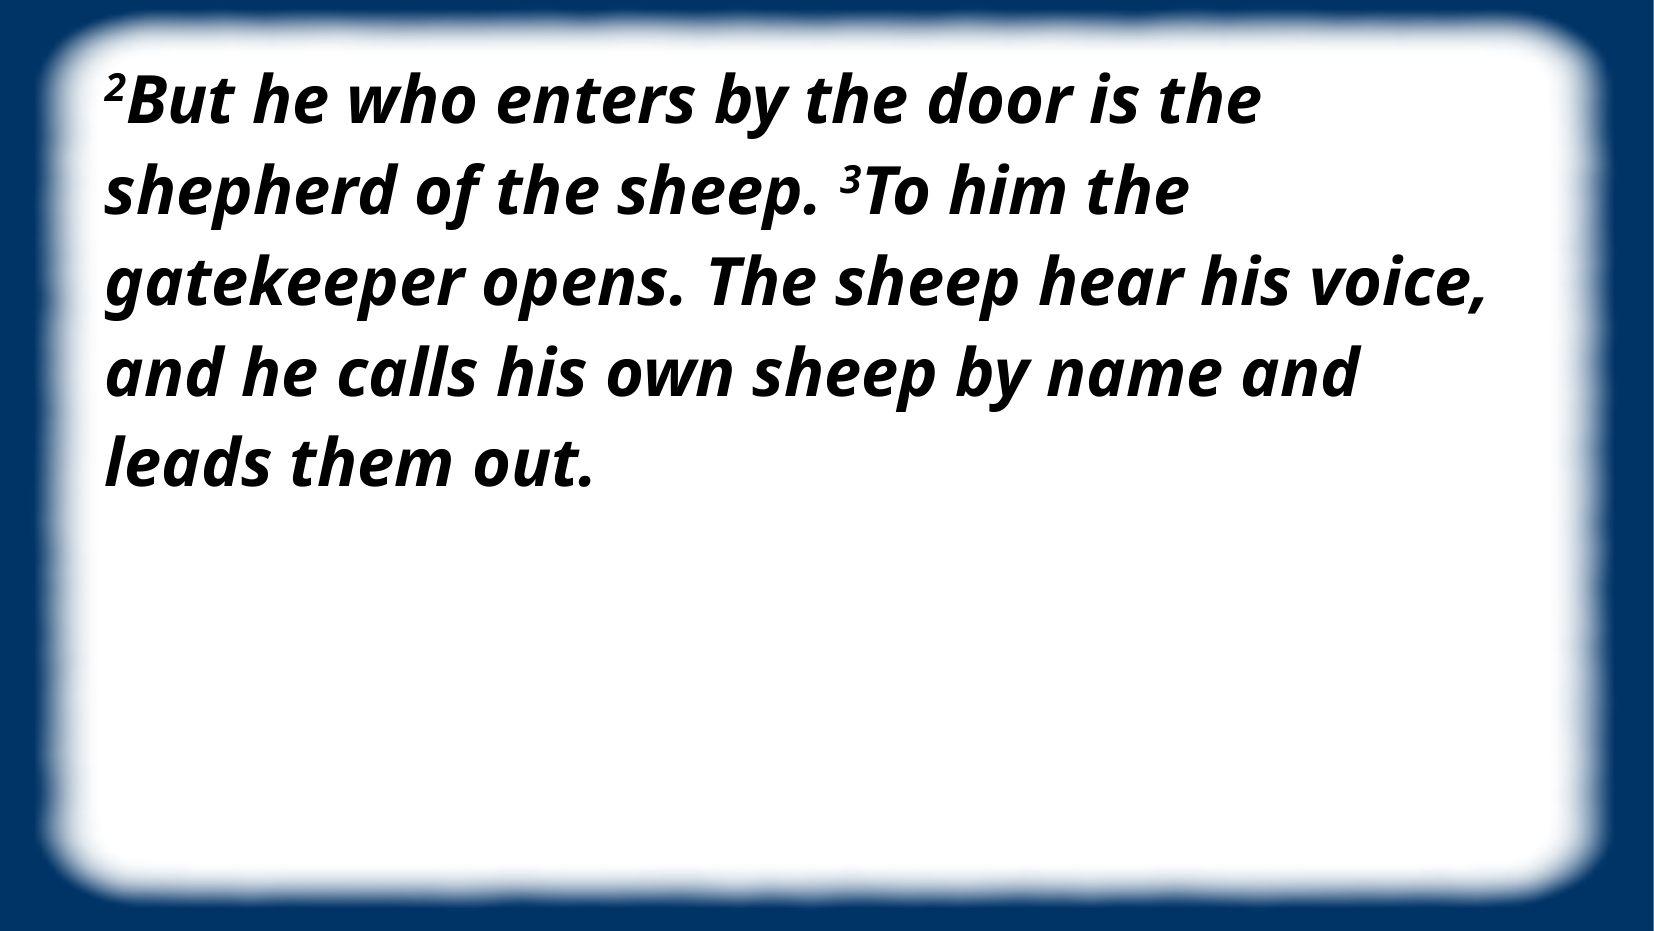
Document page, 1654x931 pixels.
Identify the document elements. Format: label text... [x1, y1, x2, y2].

text_box 2But he who enters by the door is the shepherd of the sheep. 3To him the gatekeeper opens. The sheep hear his voice, and he calls his own sheep by name and leads them out. [90, 45, 1546, 415]
picture [0, 0, 1654, 931]
